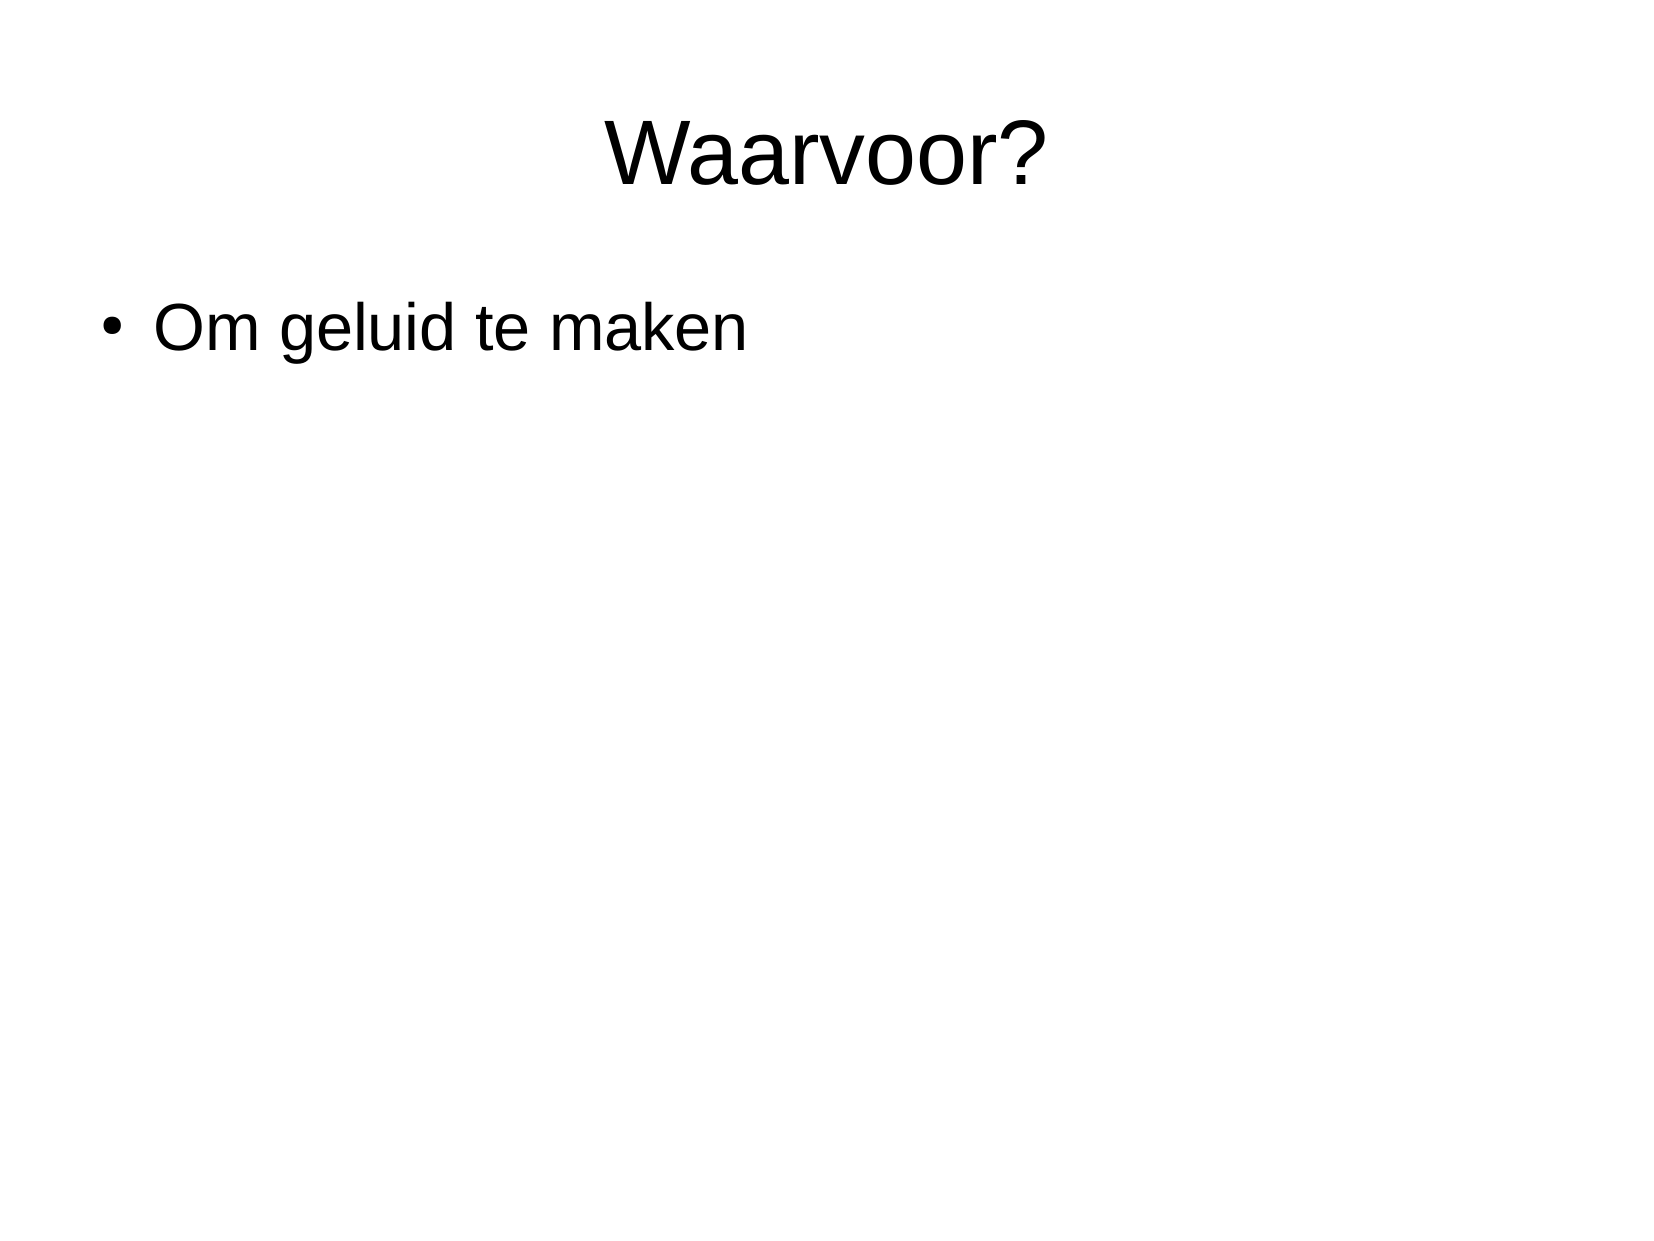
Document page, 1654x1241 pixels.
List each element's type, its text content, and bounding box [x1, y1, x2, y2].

title Waarvoor? [82, 49, 1571, 257]
list Om geluid te maken [82, 290, 1571, 1010]
